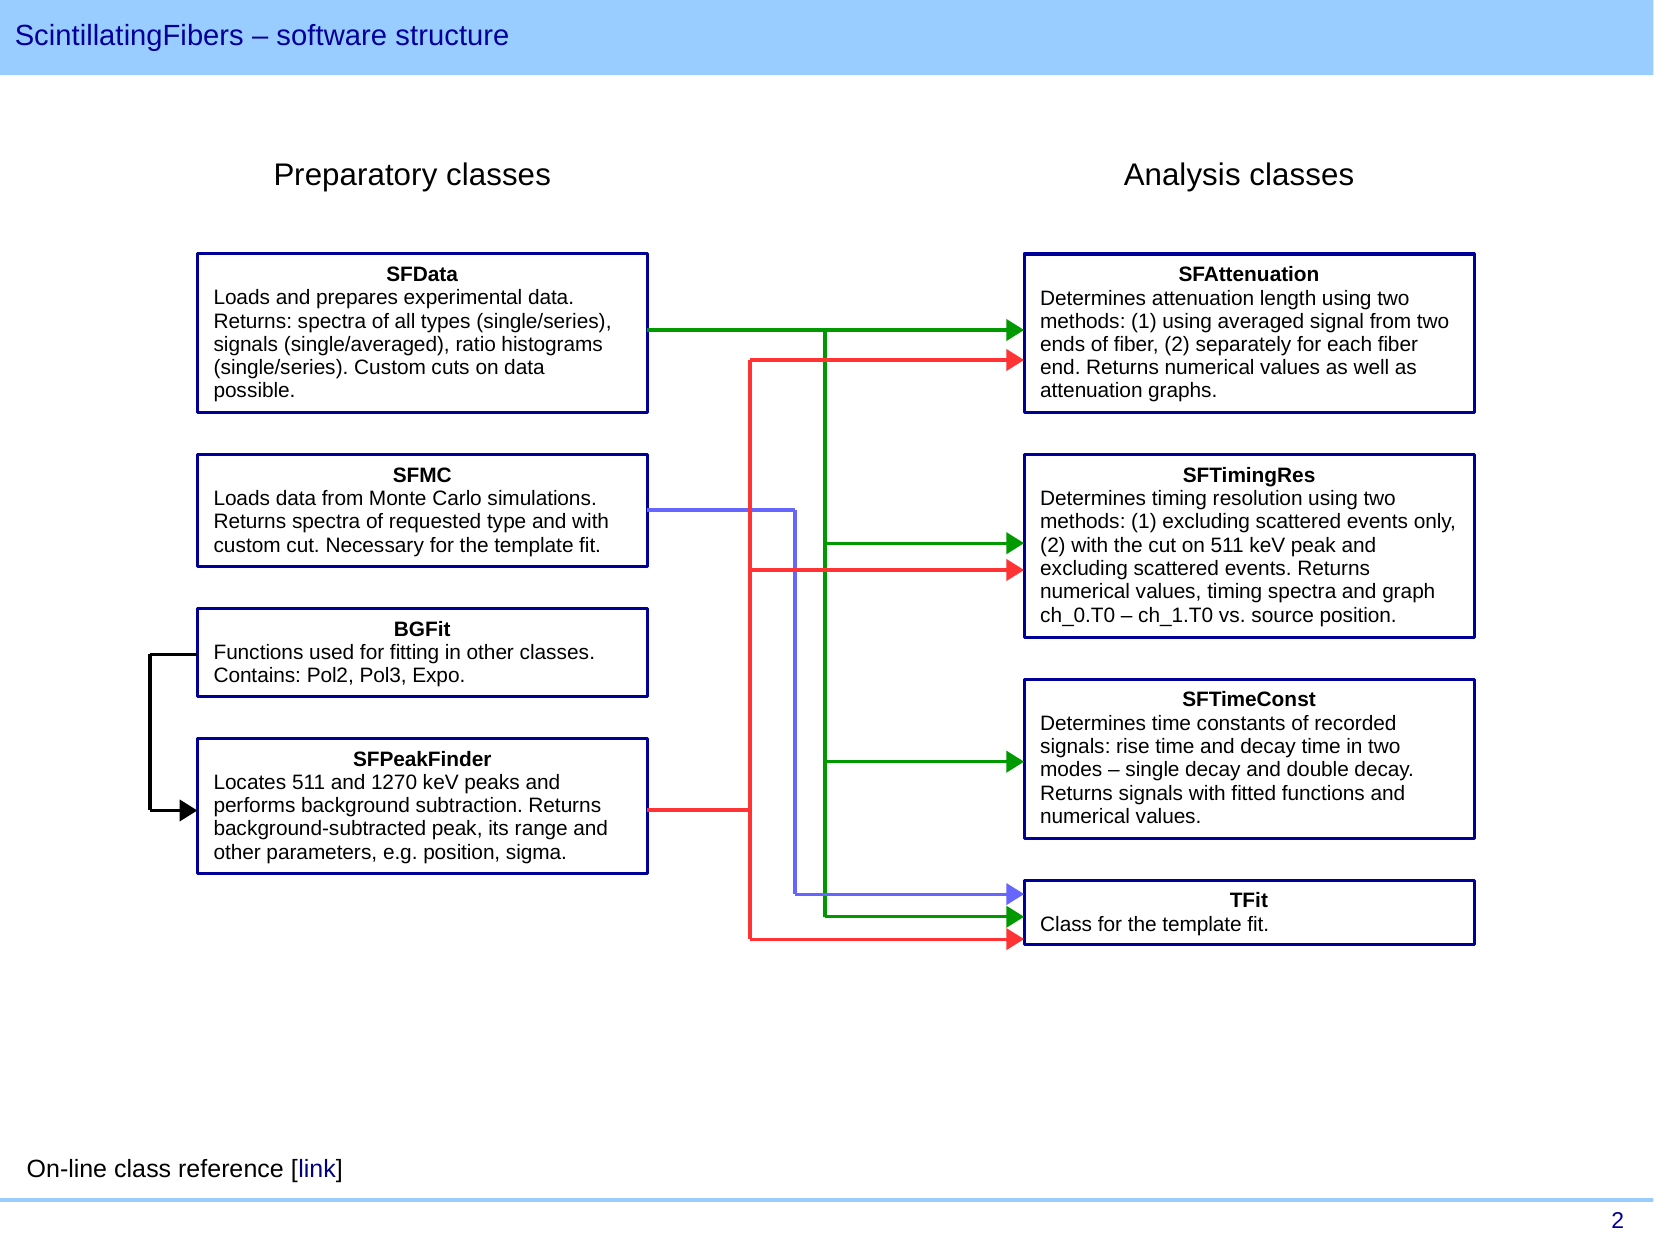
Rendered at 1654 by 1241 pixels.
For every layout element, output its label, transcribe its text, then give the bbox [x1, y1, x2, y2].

text_box ScintillatingFibers – software structure [0, 11, 1096, 60]
text_box SFPeakFinder Locates 511 and 1270 keV peaks and performs background subtraction. Returns background-subtracted peak, its range and other parameters, e.g. position, sigma. [197, 738, 648, 874]
text_box 2 [1590, 1200, 1654, 1241]
text_box SFData Loads and prepares experimental data. Returns: spectra of all types (single/series), signals (single/averaged), ratio histograms (single/series). Custom cuts on data possible. [197, 253, 648, 413]
text_box SFMC Loads data from Monte Carlo simulations. Returns spectra of requested type and with custom cut. Necessary for the template fit. [197, 454, 648, 567]
text_box BGFit Functions used for fitting in other classes. Contains: Pol2, Pol3, Expo. [197, 608, 648, 697]
text_box [0, 0, 1654, 76]
text_box SFTimeConst Determines time constants of recorded signals: rise time and decay time in two modes – single decay and double decay. Returns signals with fitted functions and numerical values. [1024, 679, 1475, 839]
text_box TFit Class for the template fit. [1024, 880, 1475, 945]
text_box Analysis classes [826, 150, 1652, 201]
text_box SFTimingRes Determines timing resolution using two methods: (1) excluding scattered events only, (2) with the cut on 511 keV peak and excluding scattered events. Returns numerical values, timing spectra and graph ch_0.T0 – ch_1.T0 vs. source position. [1024, 454, 1475, 638]
text_box On-line class reference [link] [11, 1147, 807, 1191]
text_box SFAttenuation Determines attenuation length using two methods: (1) using averaged signal from two ends of fiber, (2) separately for each fiber end. Returns numerical values as well as attenuation graphs. [1024, 253, 1475, 413]
text_box Preparatory classes [0, 150, 826, 201]
